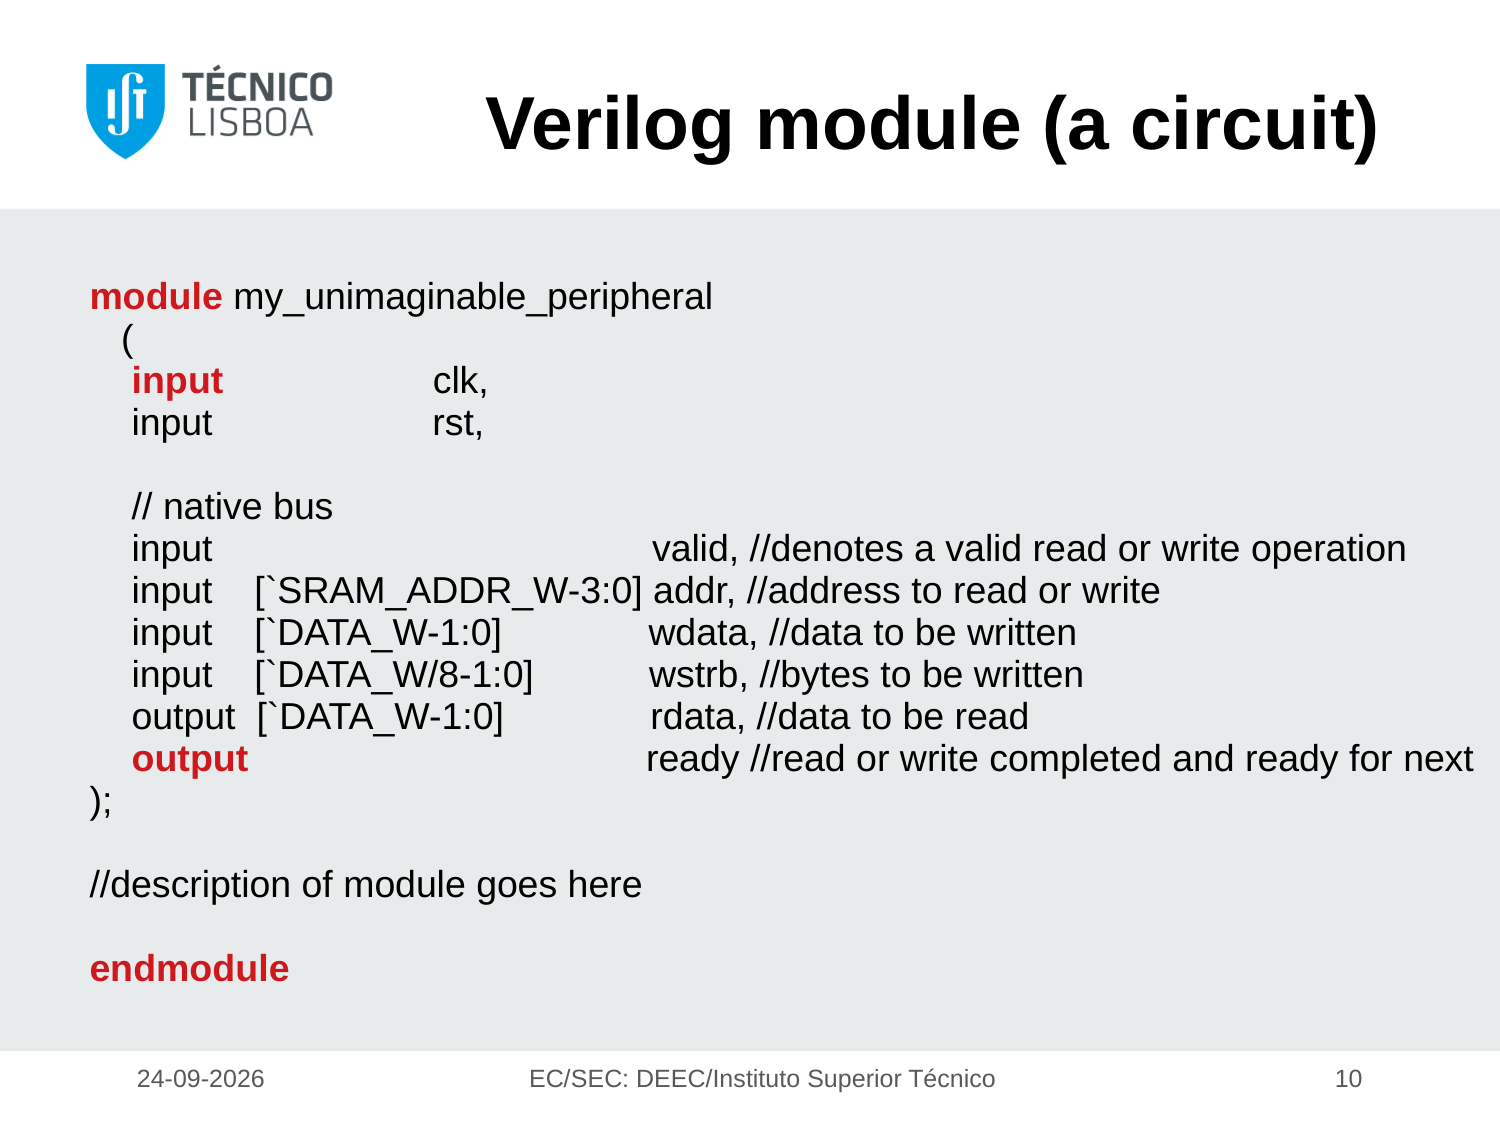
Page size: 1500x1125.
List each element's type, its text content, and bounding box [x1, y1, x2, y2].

slide_number 9 [1077, 1052, 1378, 1103]
slide_number 09-10-2020 [121, 1052, 425, 1103]
footer EC/SEC: DEEC/Instituto Superior Técnico [512, 1052, 1021, 1103]
picture [0, 0, 1500, 1125]
text_box module my_unimaginable_peripheral ( input clk, input rst, // native bus input valid, //denotes a valid read or write operation input [`SRAM_ADDR_W-3:0] addr, //address to read or write input [`DATA_W-1:0] wdata, //data to be written input [`DATA_W/8-1:0] wstrb, //bytes to be written output [`DATA_W-1:0] rdata, //data to be read output ready //read or write completed and ready for next ); //description of module goes here endmodule [74, 268, 1491, 997]
title Verilog module (a circuit) [470, 48, 1500, 192]
